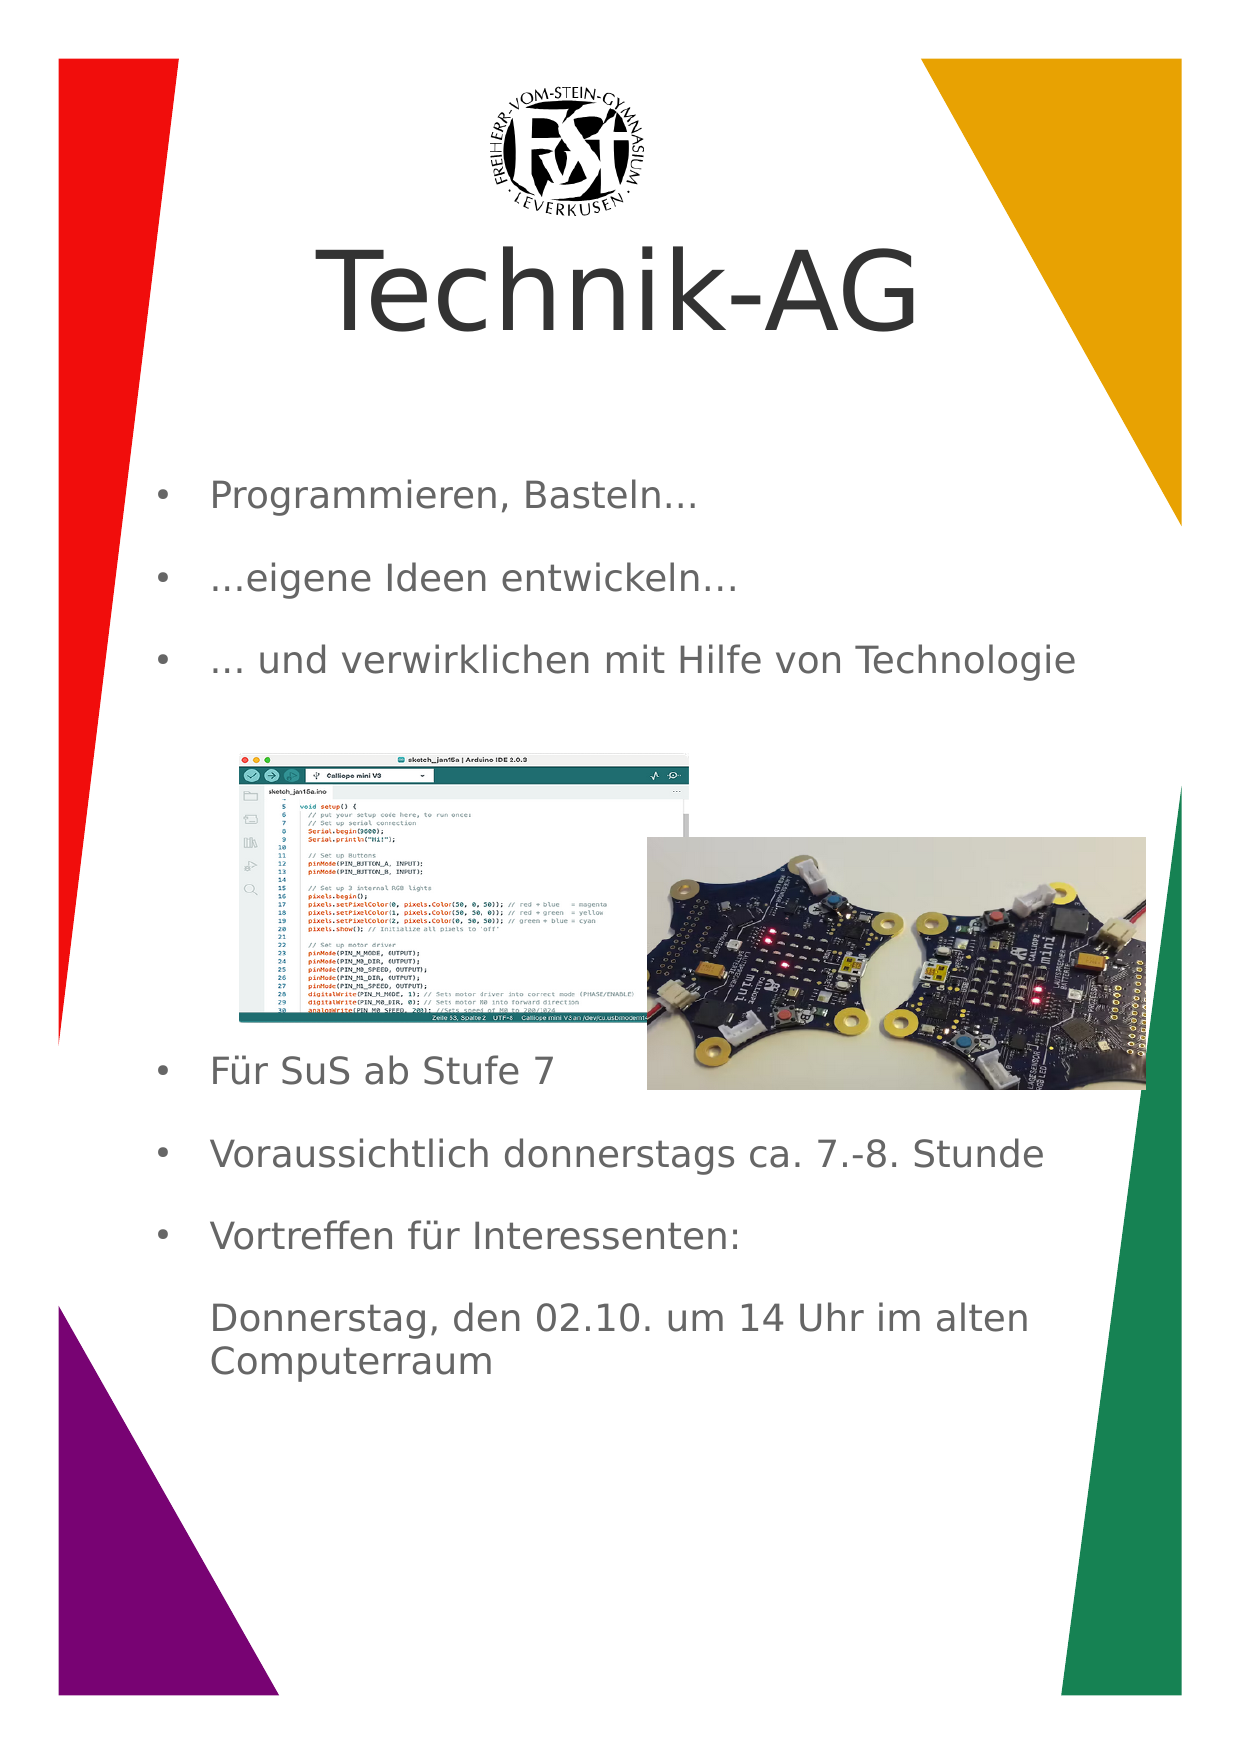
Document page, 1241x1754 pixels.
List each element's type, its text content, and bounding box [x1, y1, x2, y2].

picture [239, 753, 1146, 1090]
title Technik-AG [138, 162, 1102, 423]
picture [471, 76, 678, 227]
list Programmieren, Basteln... ...eigene Ideen entwickeln… ... und verwirklichen mit Hilfe von Technologie Für SuS ab Stufe 7 Voraussichtlich donnerstags ca. 7.-8. Stunde Vortreffen für Interessenten: Donnerstag, den 02.10. um 14 Uhr im alten Computerraum [138, 474, 1102, 1514]
